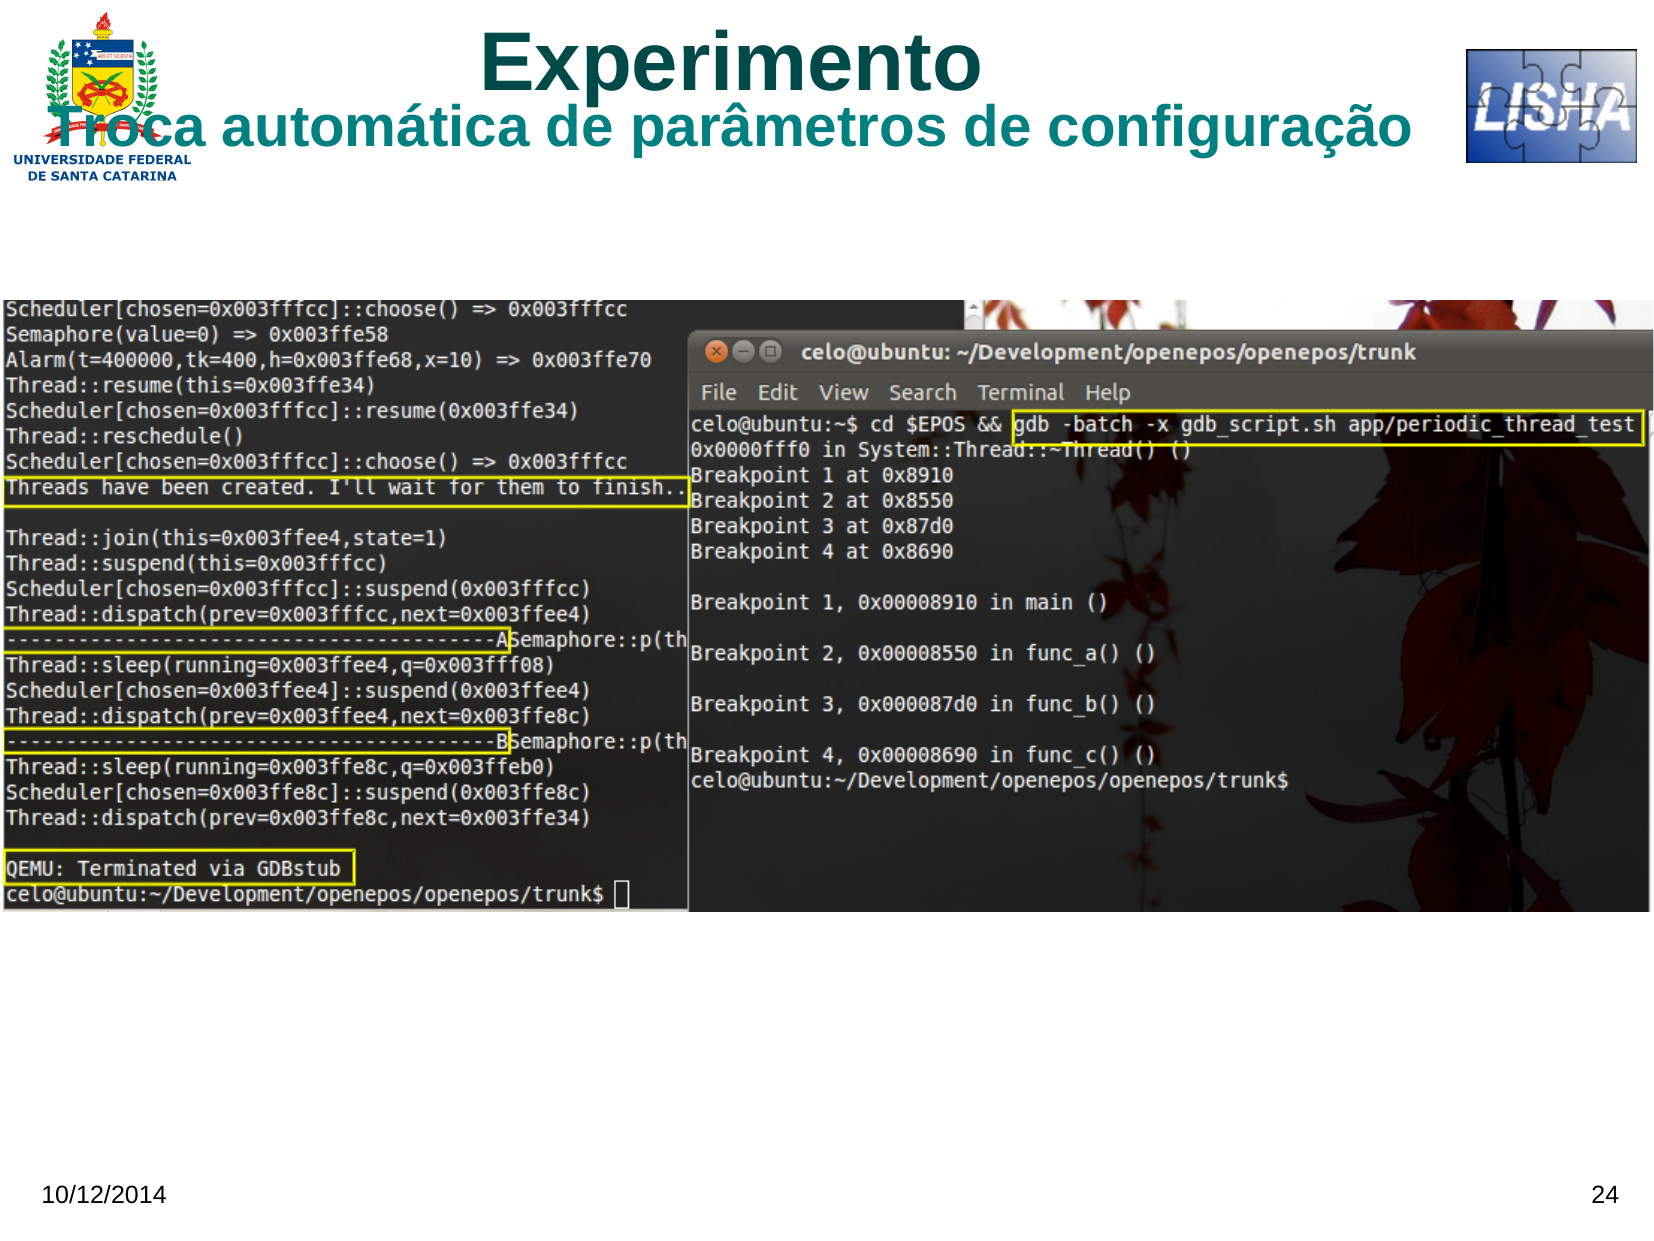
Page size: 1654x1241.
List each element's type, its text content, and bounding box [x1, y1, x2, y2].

picture [3, 300, 1654, 912]
picture [1466, 49, 1637, 163]
picture [13, 6, 191, 181]
title Experimento Troca automática de parâmetros de configuração [37, 9, 1426, 178]
